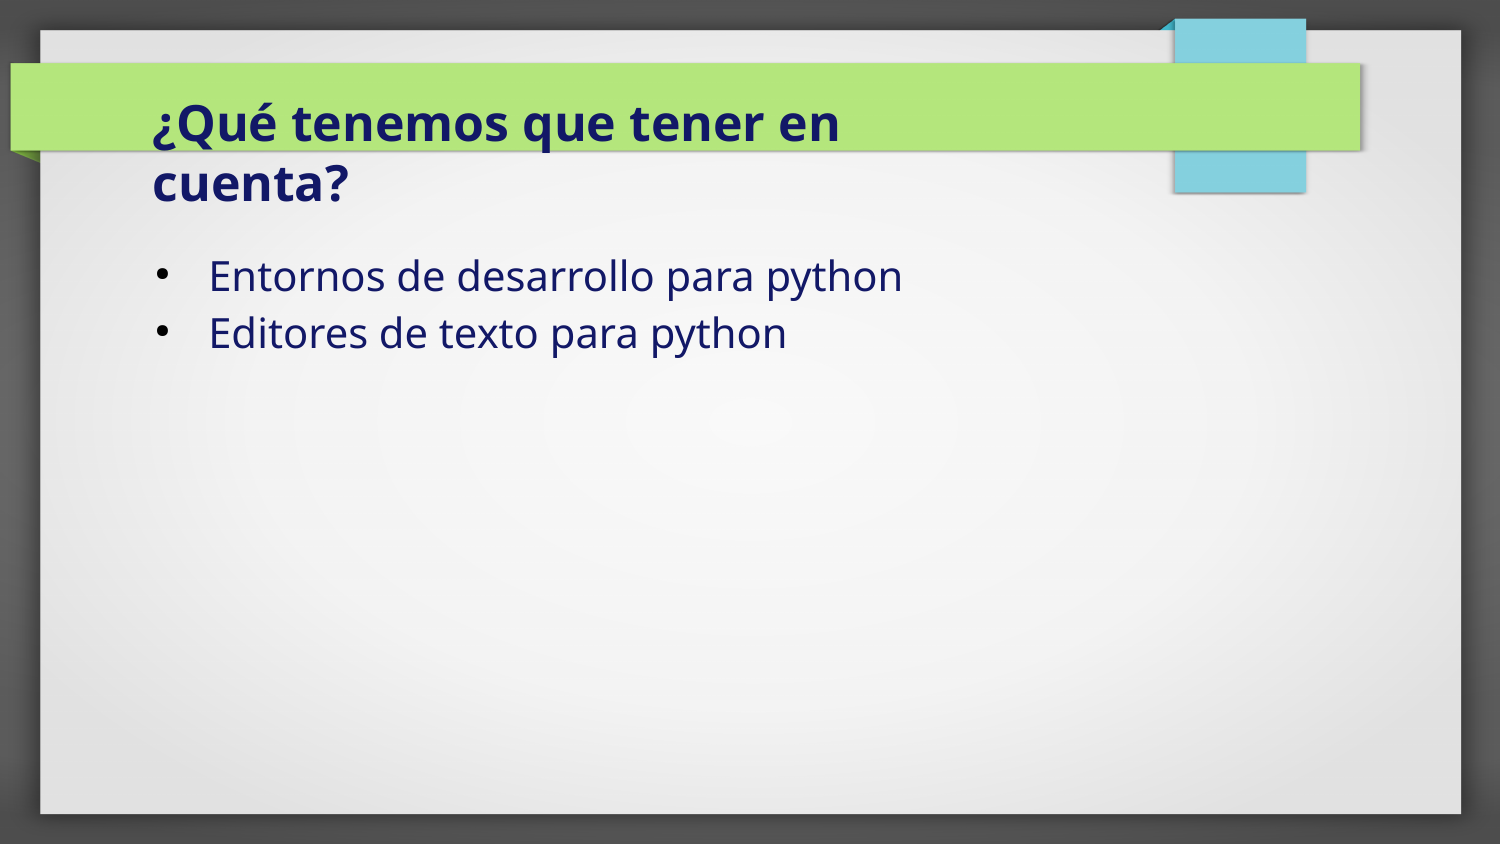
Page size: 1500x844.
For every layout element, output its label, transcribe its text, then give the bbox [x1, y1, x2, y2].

picture [0, 0, 1500, 844]
title ¿Qué tenemos que tener en cuenta? [137, 146, 1011, 227]
list Entornos de desarrollo para python Editores de texto para python [137, 246, 1229, 732]
